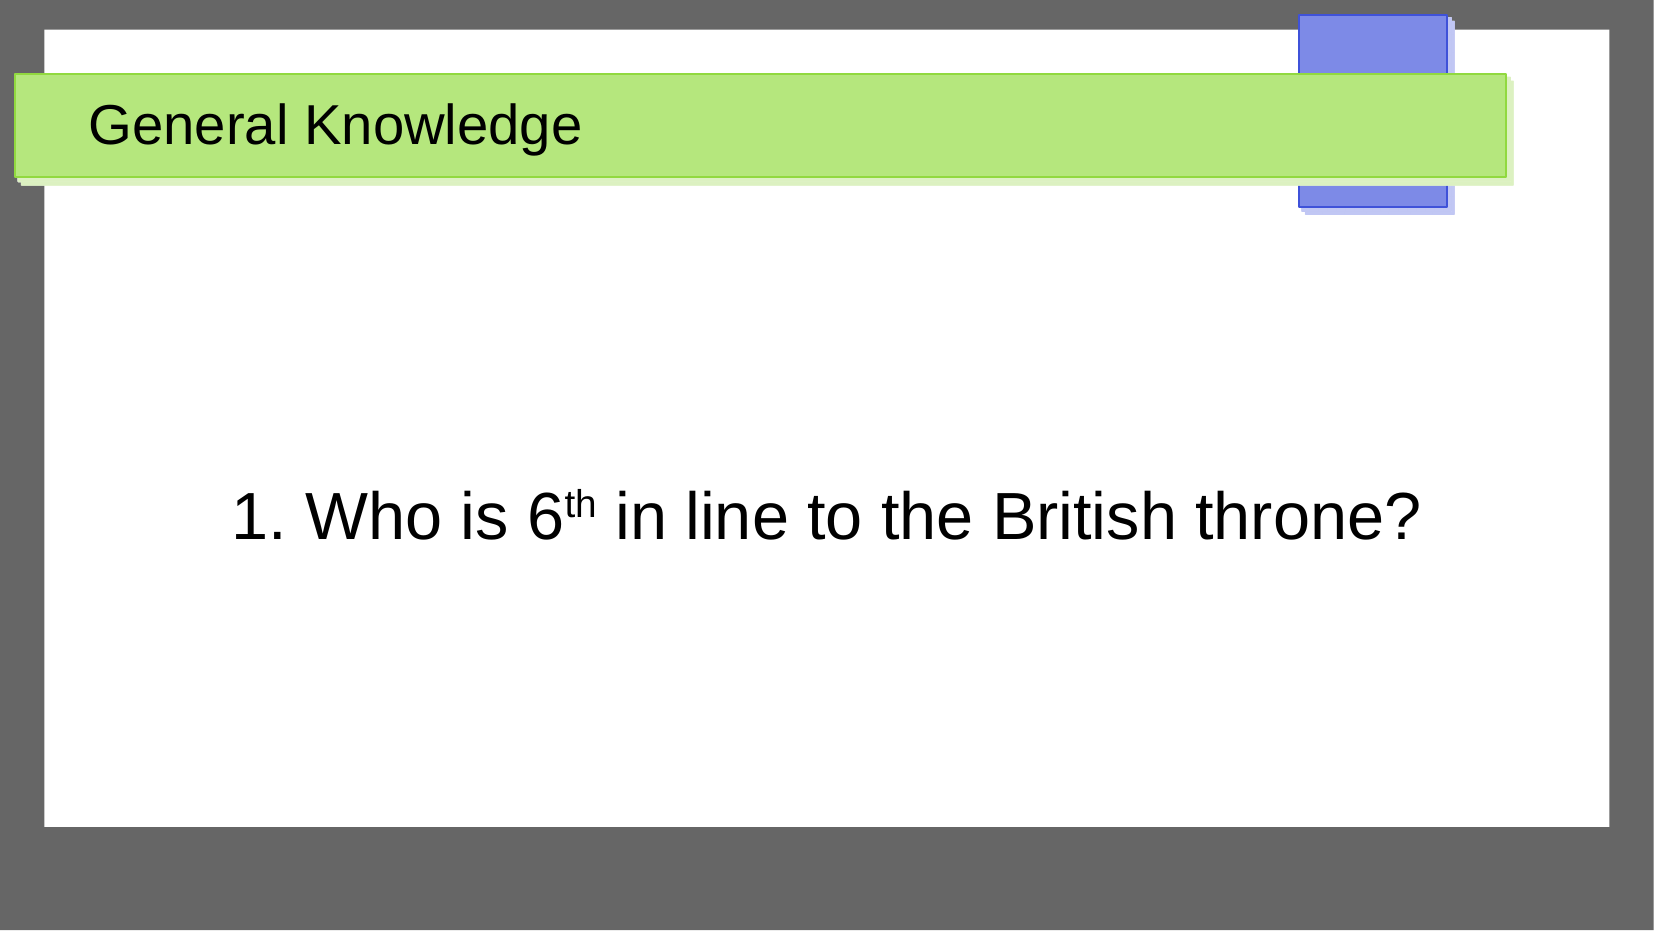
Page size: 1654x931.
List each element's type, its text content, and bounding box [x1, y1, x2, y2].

title General Knowledge [88, 73, 1506, 178]
subtitle 1. Who is 6th in line to the British throne? [88, 221, 1565, 813]
